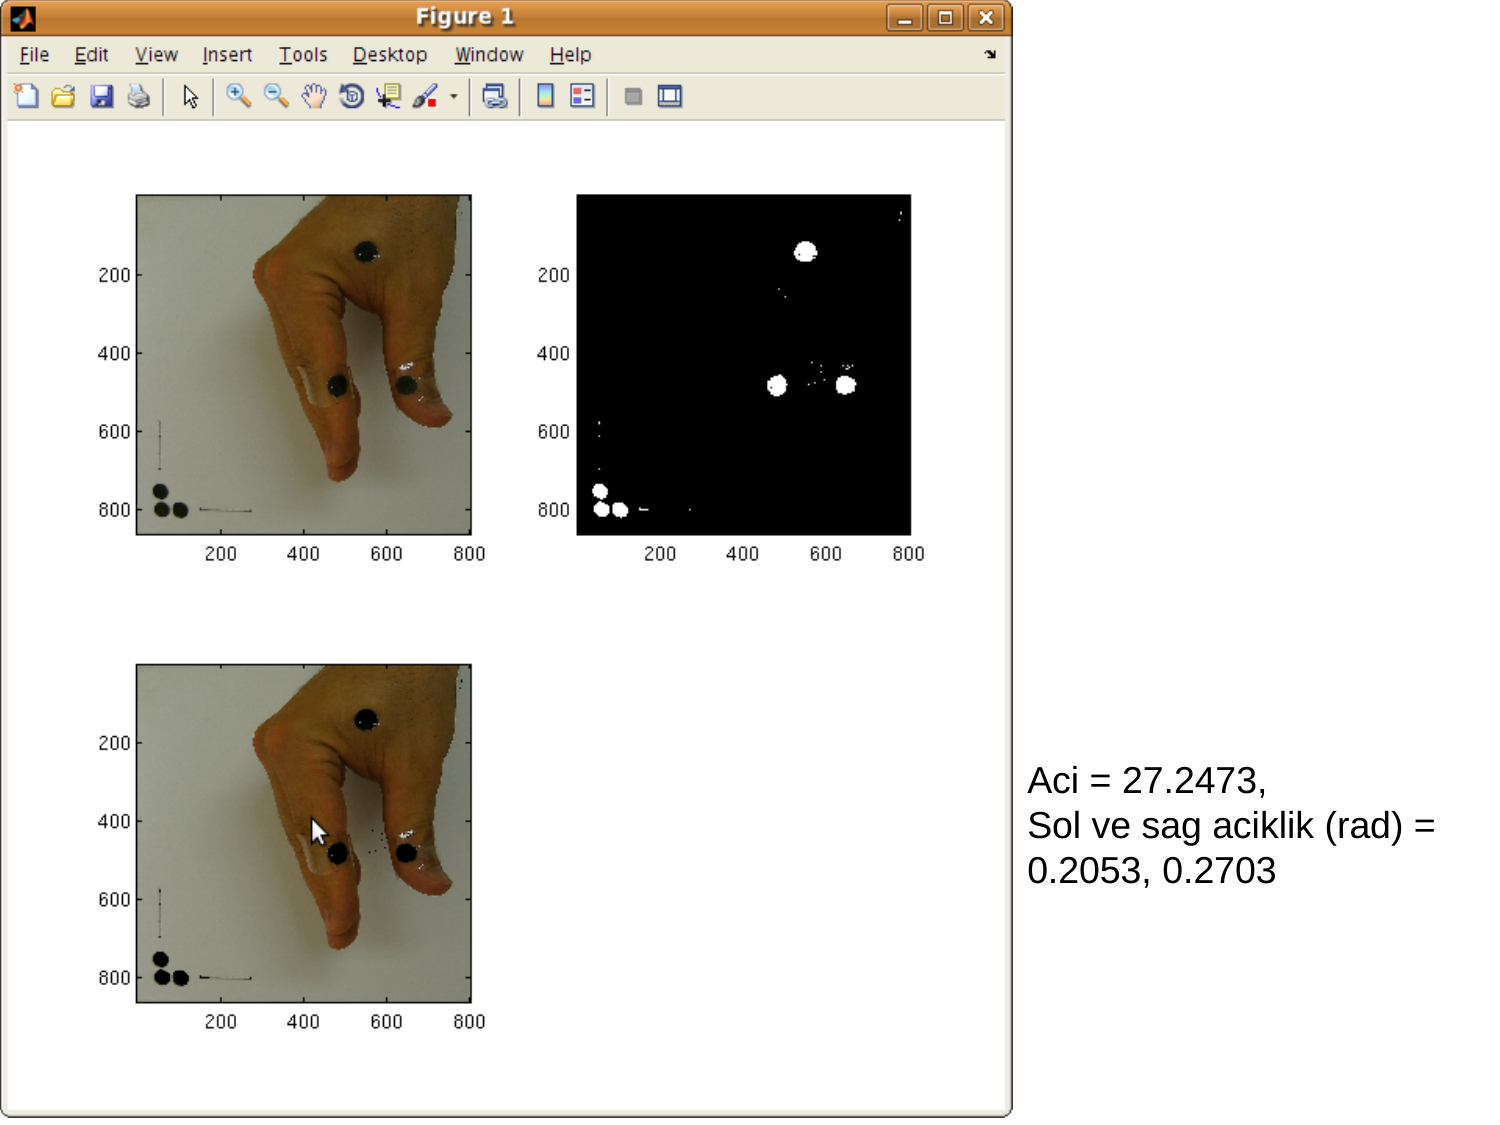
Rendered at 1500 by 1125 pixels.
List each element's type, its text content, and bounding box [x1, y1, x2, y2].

picture [0, 0, 1013, 1118]
text_box Aci = 27.2473, Sol ve sag aciklik (rad) = 0.2053, 0.2703 [1012, 748, 1500, 1125]
